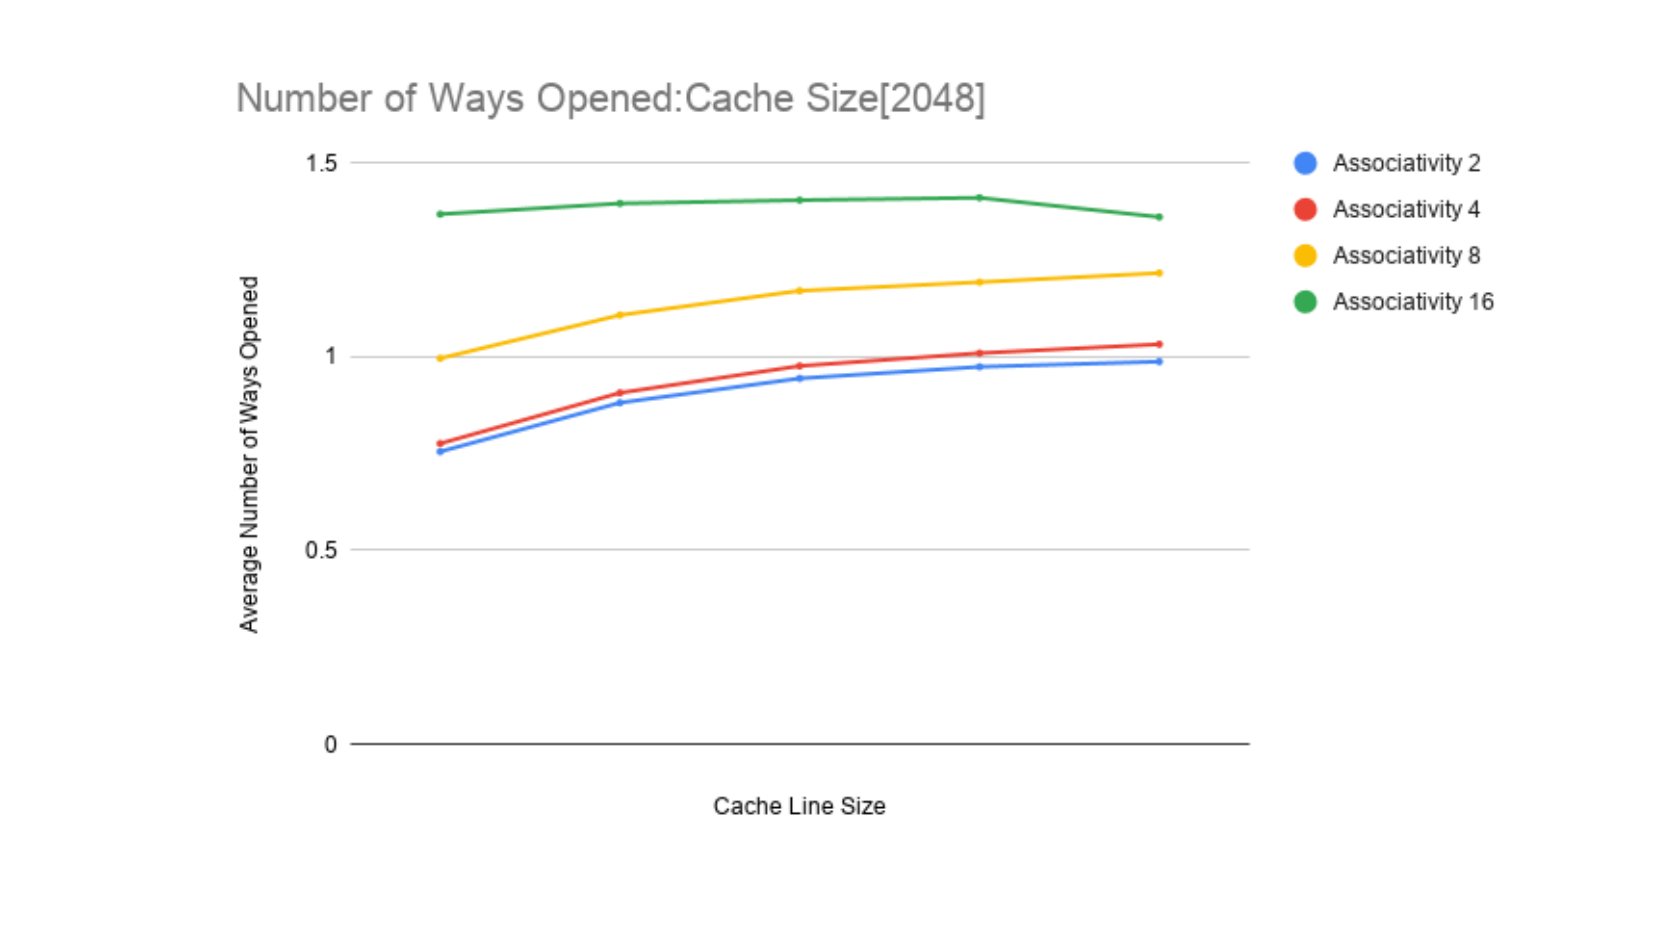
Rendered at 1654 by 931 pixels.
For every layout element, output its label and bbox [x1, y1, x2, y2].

picture [196, 35, 1536, 861]
